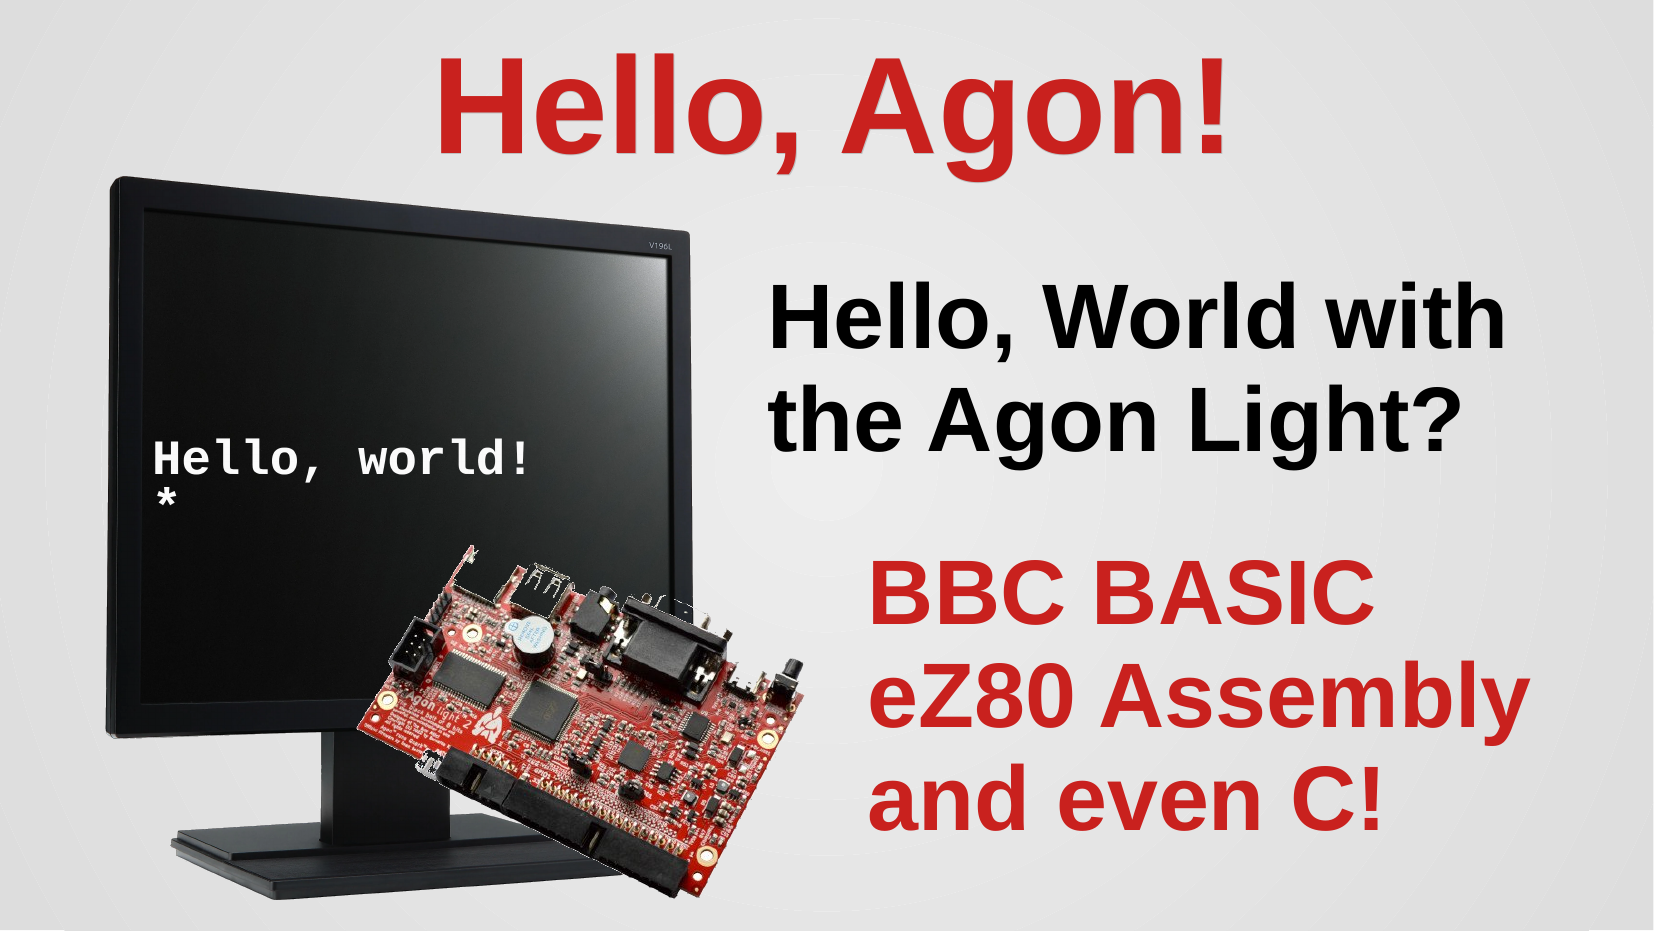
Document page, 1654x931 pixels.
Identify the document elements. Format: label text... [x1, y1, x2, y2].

text_box Hello, Agon! [417, 22, 1252, 191]
text_box BBC BASIC eZ80 Assembly and even C! [853, 534, 1548, 858]
picture [37, 176, 825, 931]
text_box Hello, World with the Agon Light? [752, 258, 1569, 479]
